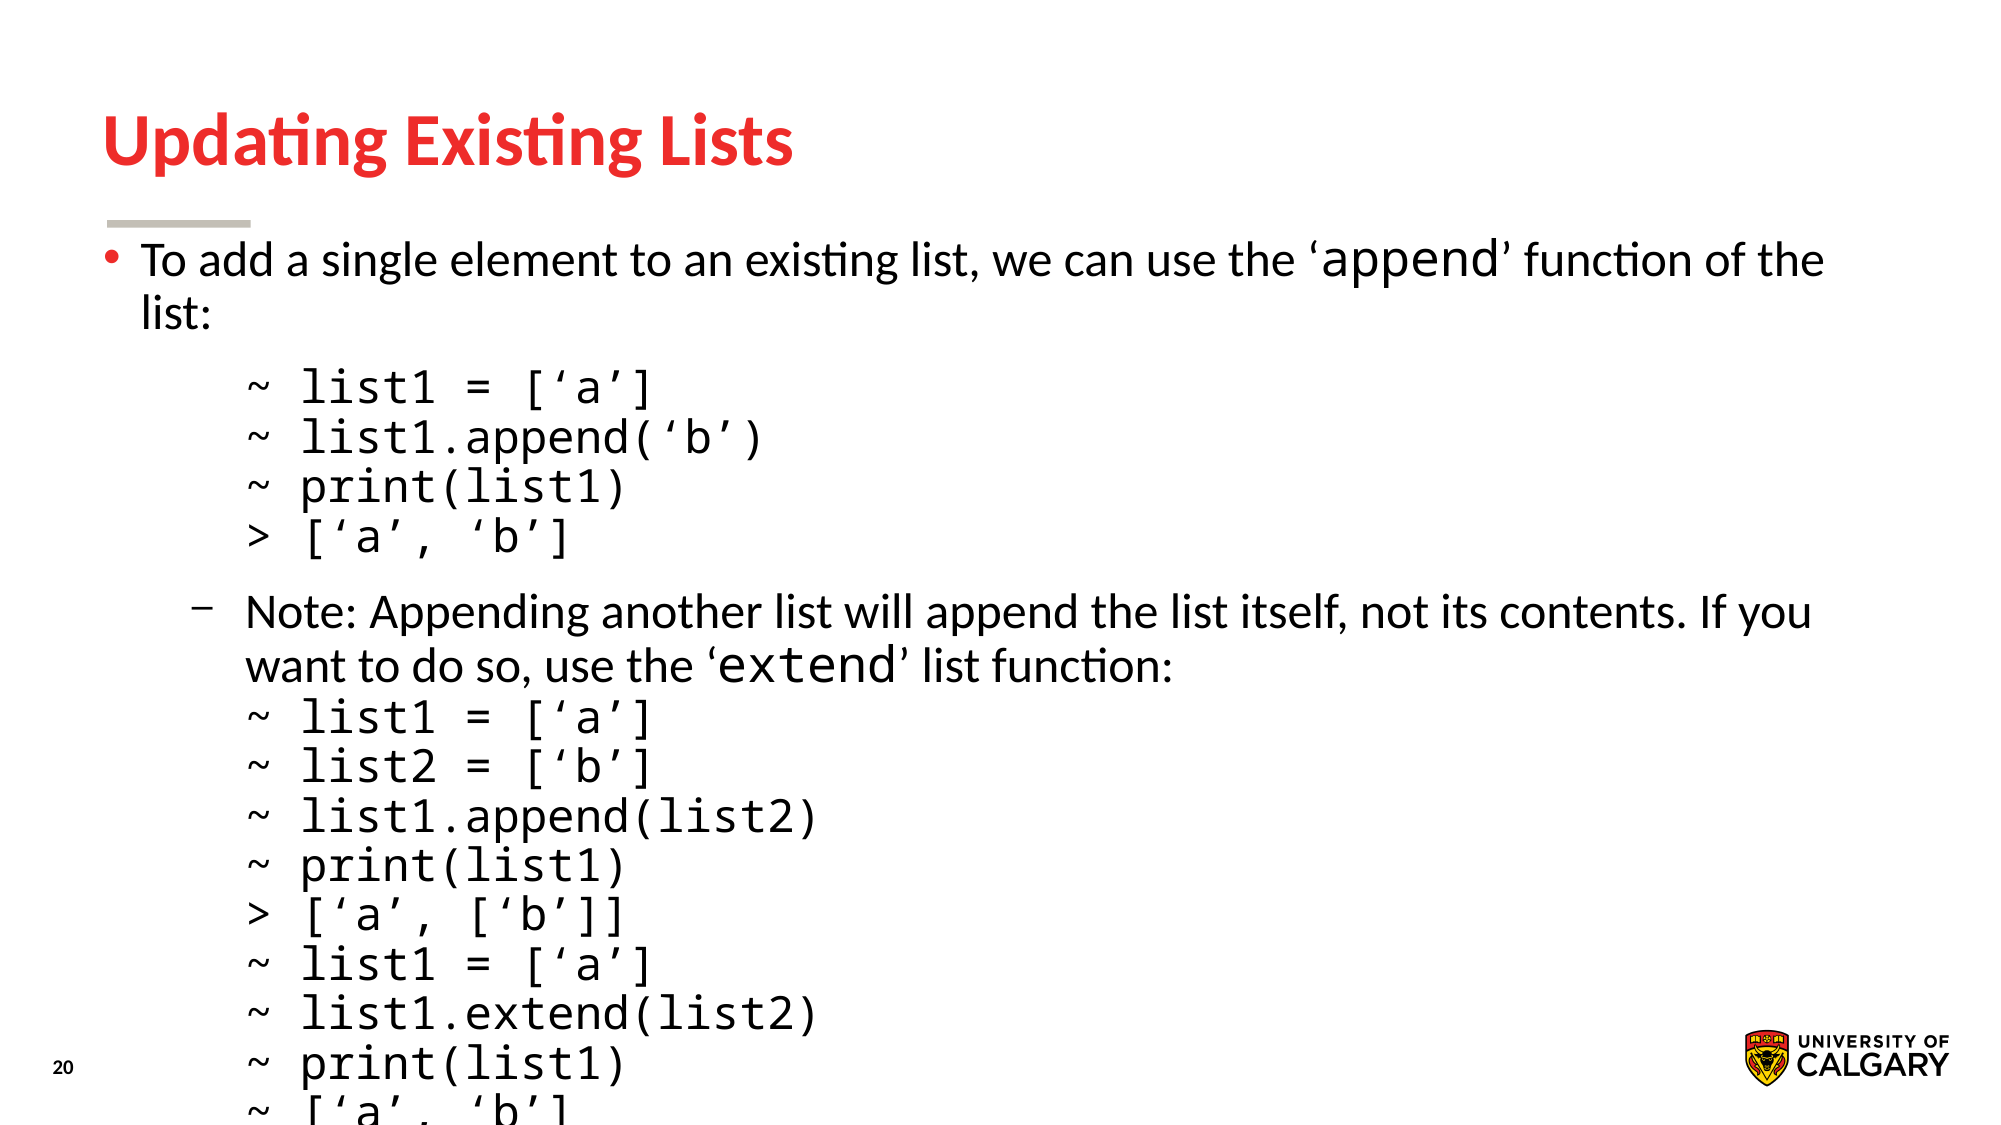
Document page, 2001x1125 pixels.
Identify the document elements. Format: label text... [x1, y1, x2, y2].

picture [1722, 1012, 1972, 1099]
title Updating Existing Lists [87, 60, 1774, 222]
list To add a single element to an existing list, we can use the ‘append’ function of the list: ~ list1 = [‘a’] ~ list1.append(‘b’) ~ print(list1) > [‘a’, ‘b’] Note: Appending another list will append the list itself, not its contents. If you want to do so, use the ‘extend’ list function: ~ list1 = [‘a’] ~ list2 = [‘b’] ~ list1.append(list2) ~ print(list1) > [‘a’, [‘b’]] ~ list1 = [‘a’] ~ list1.extend(list2) ~ print(list1) ~ [‘a’, ‘b’] [88, 225, 1912, 940]
